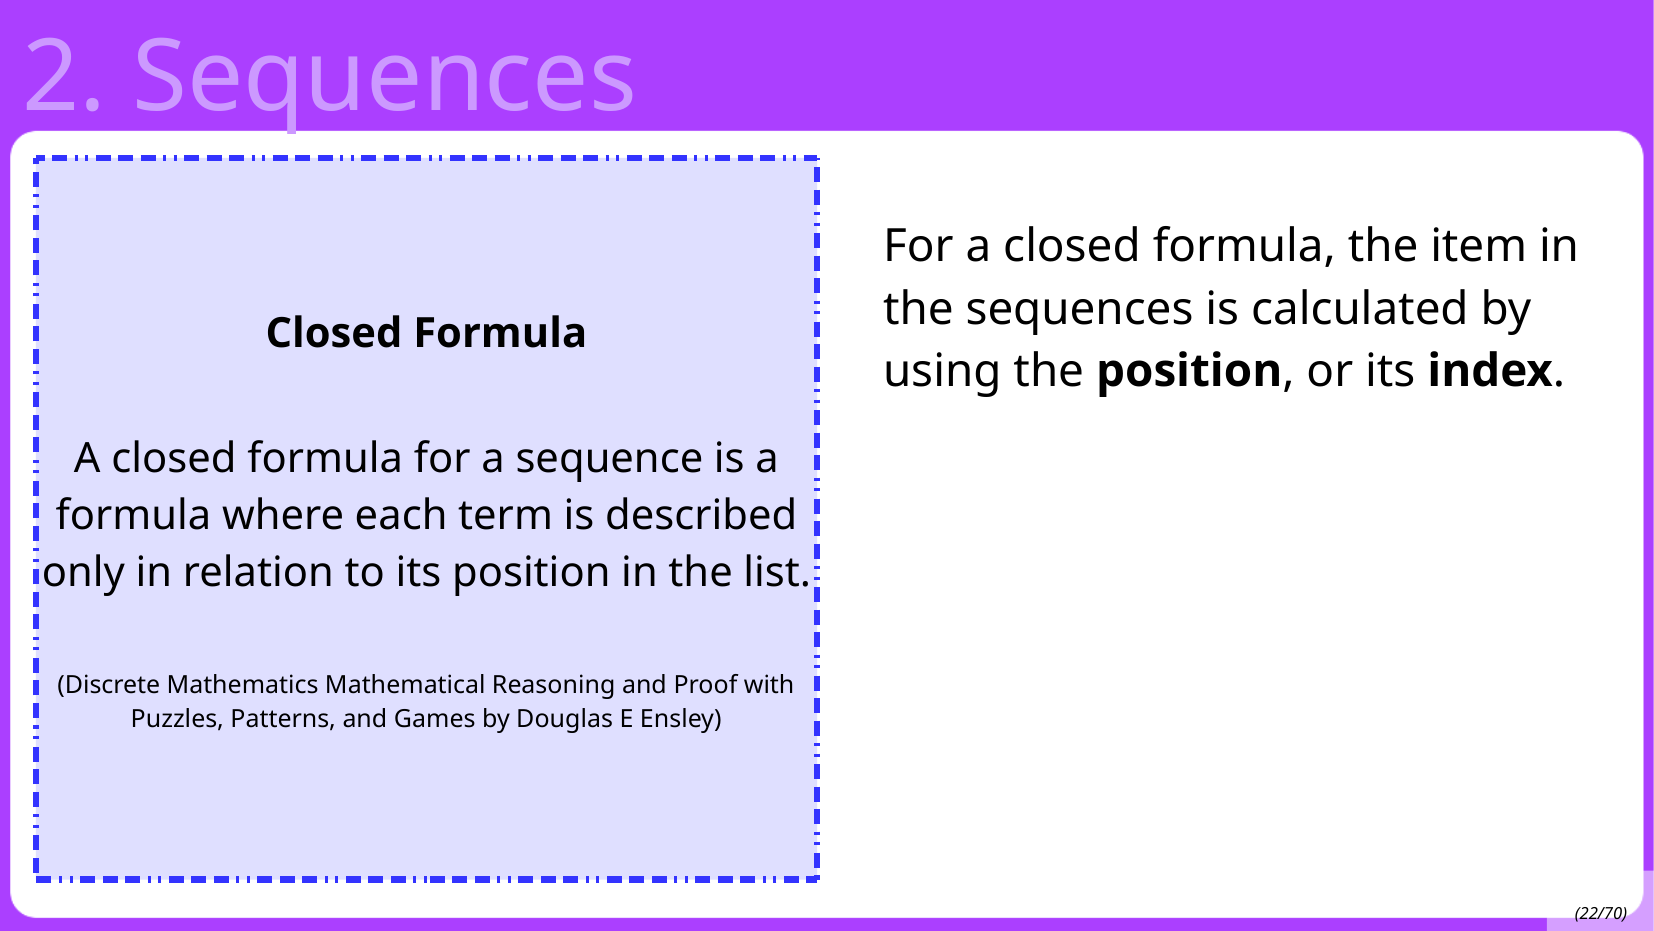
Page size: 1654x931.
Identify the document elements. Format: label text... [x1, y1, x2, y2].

picture [0, 0, 1654, 931]
text_box (<number>/70) [1546, 877, 1654, 931]
title 2. Sequences [22, 13, 1511, 130]
text_box For a closed formula, the item in the sequences is calculated by using the position, or its index. [839, 221, 1624, 392]
text_box +2 [1546, 870, 1654, 877]
text_box Closed Formula A closed formula for a sequence is a formula where each term is described only in relation to its position in the list. (Discrete Mathematics Mathematical Reasoning and Proof with Puzzles, Patterns, and Games by Douglas E Ensley) [35, 157, 818, 880]
